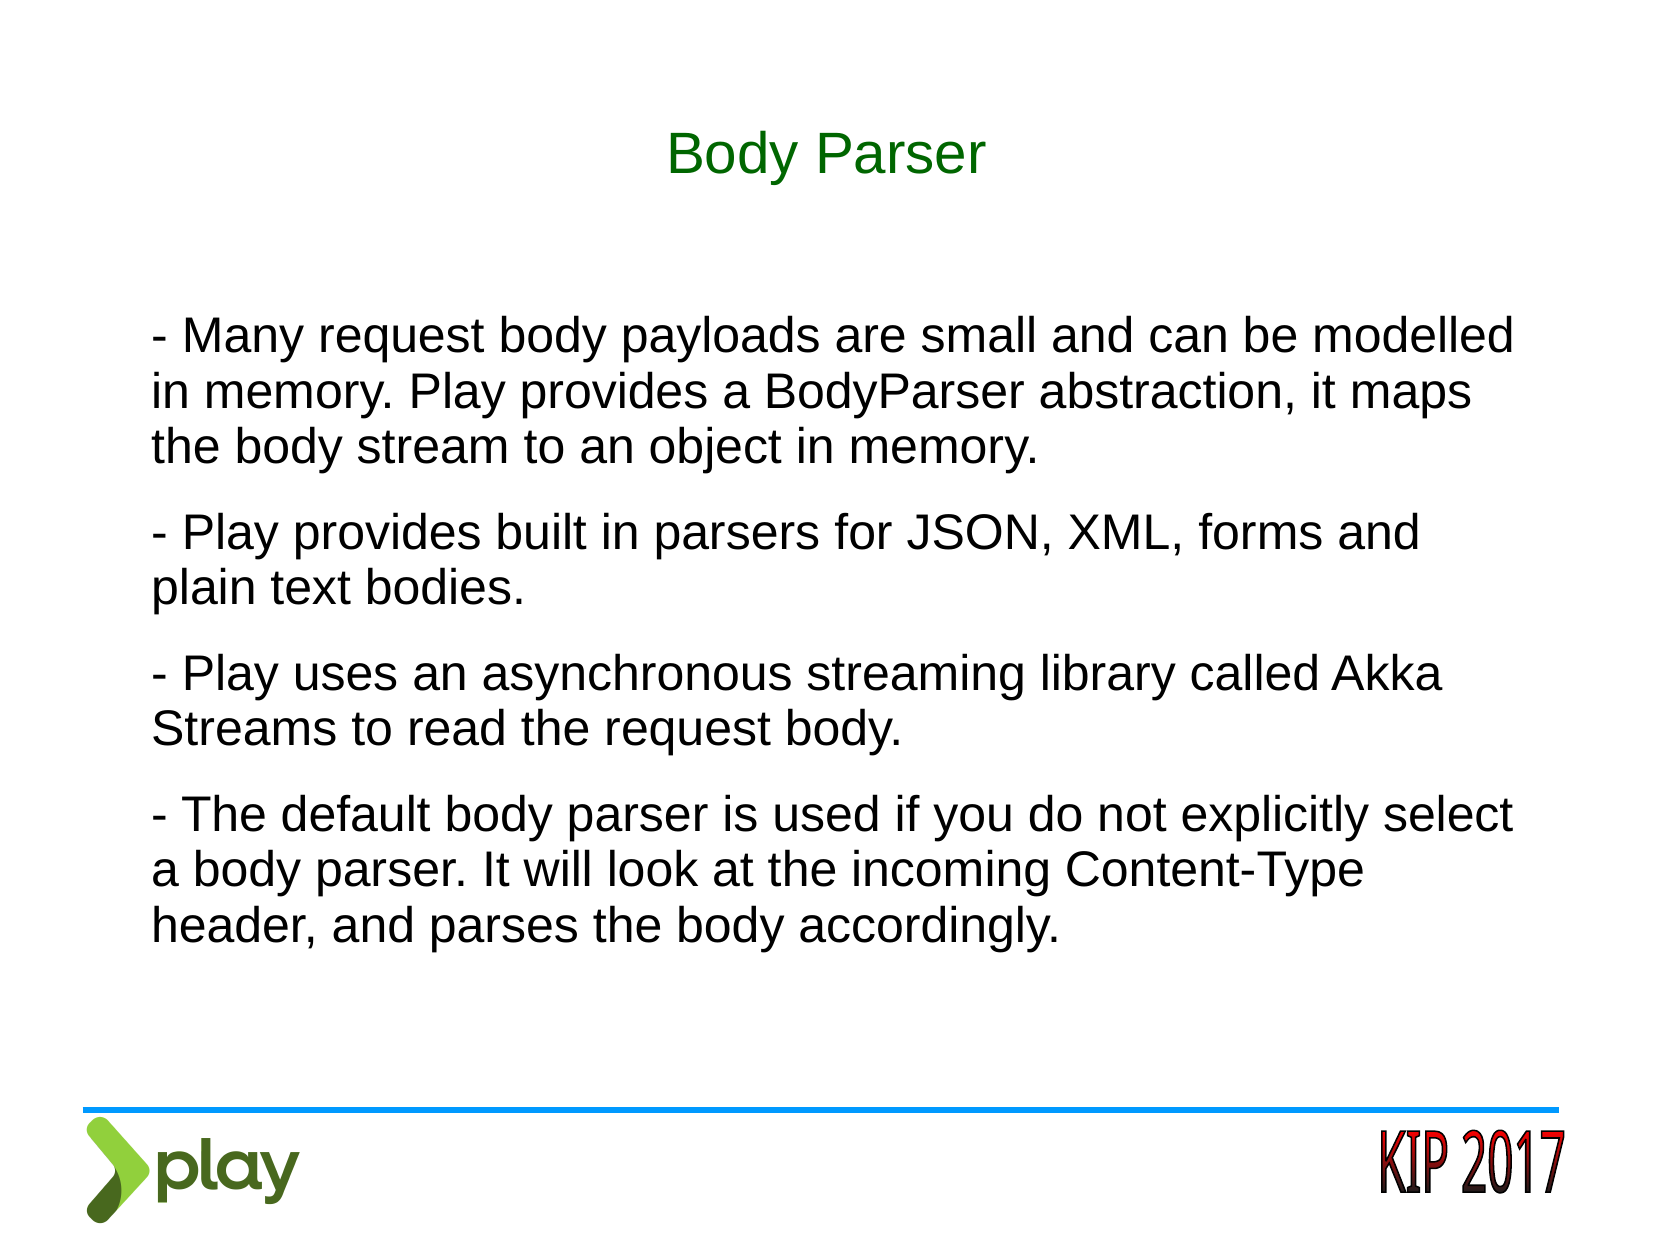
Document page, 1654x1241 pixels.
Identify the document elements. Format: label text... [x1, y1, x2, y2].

picture [73, 1111, 308, 1229]
title Body Parser [82, 49, 1571, 257]
list - Many request body payloads are small and can be modelled in memory. Play provides a BodyParser abstraction, it maps the body stream to an object in memory. - Play provides built in parsers for JSON, XML, forms and plain text bodies. - Play uses an asynchronous streaming library called Akka Streams to read the request body. - The default body parser is used if you do not explicitly select a body parser. It will look at the incoming Content-Type header, and parses the body accordingly. [80, 307, 1536, 1027]
